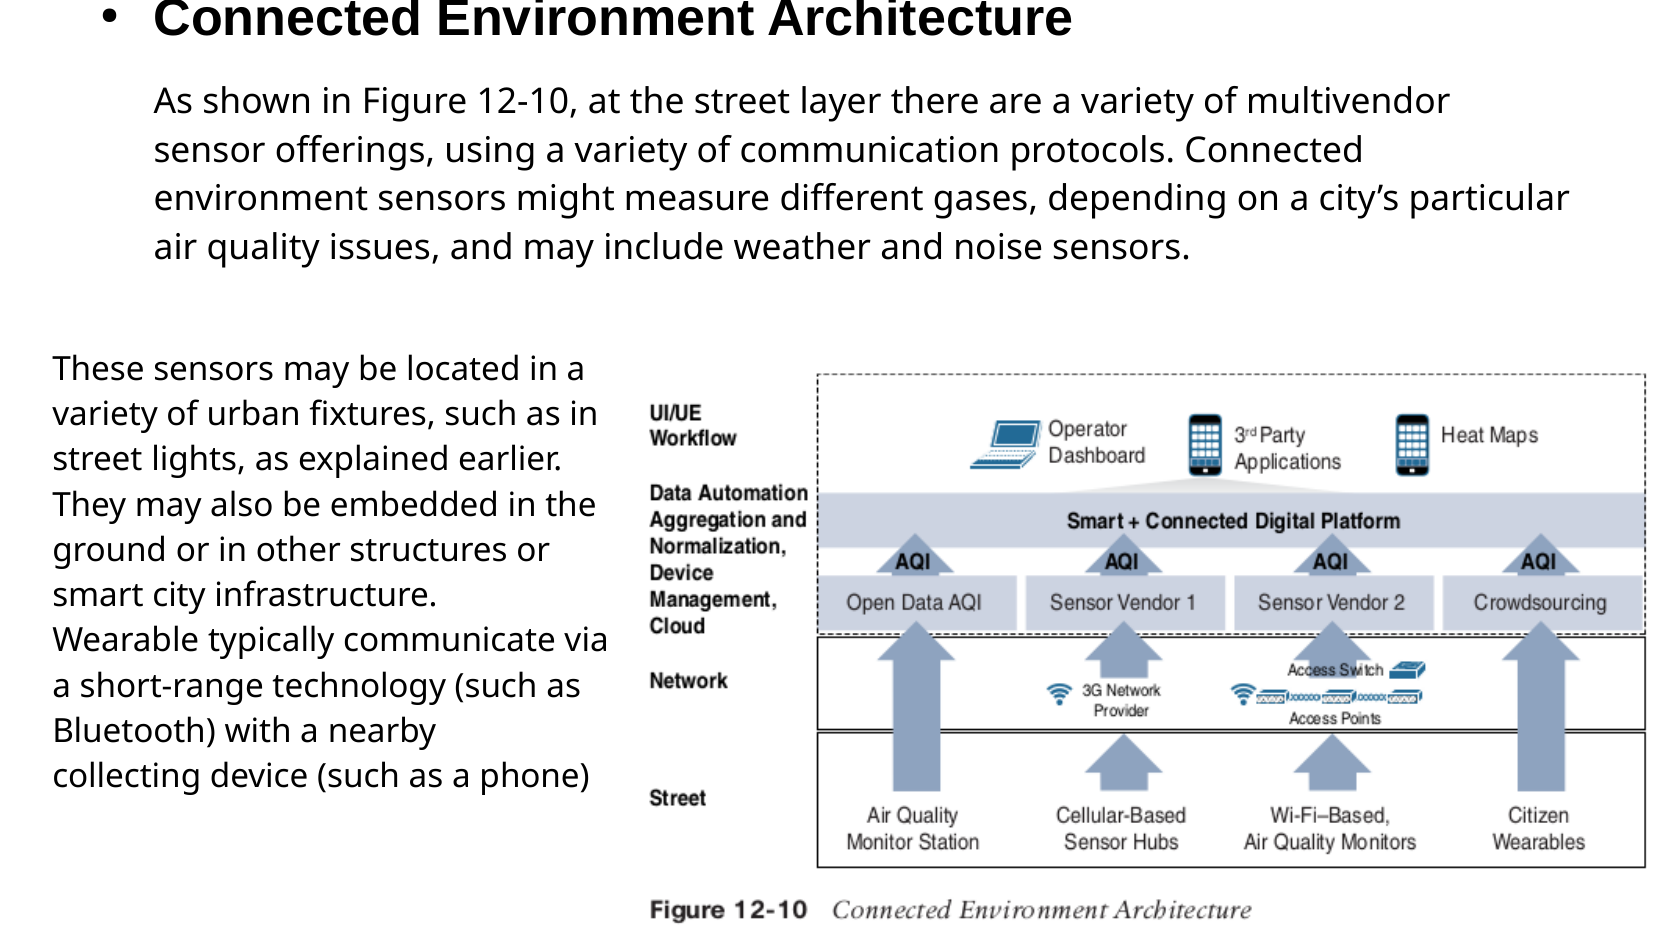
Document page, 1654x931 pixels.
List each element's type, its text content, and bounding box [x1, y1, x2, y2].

text_box These sensors may be located in a variety of urban fixtures, such as in street lights, as explained earlier. They may also be embedded in the ground or in other structures or smart city infrastructure. Wearable typically communicate via a short-range technology (such as Bluetooth) with a nearby collecting device (such as a phone) [37, 337, 638, 931]
picture [645, 344, 1654, 931]
list Connected Environment Architecture As shown in Figure 12-10, at the street layer there are a variety of multivendor sensor offerings, using a variety of communication protocols. Connected environment sensors might measure different gases, depending on a city’s particular air quality issues, and may include weather and noise sensors. [82, 0, 1571, 326]
